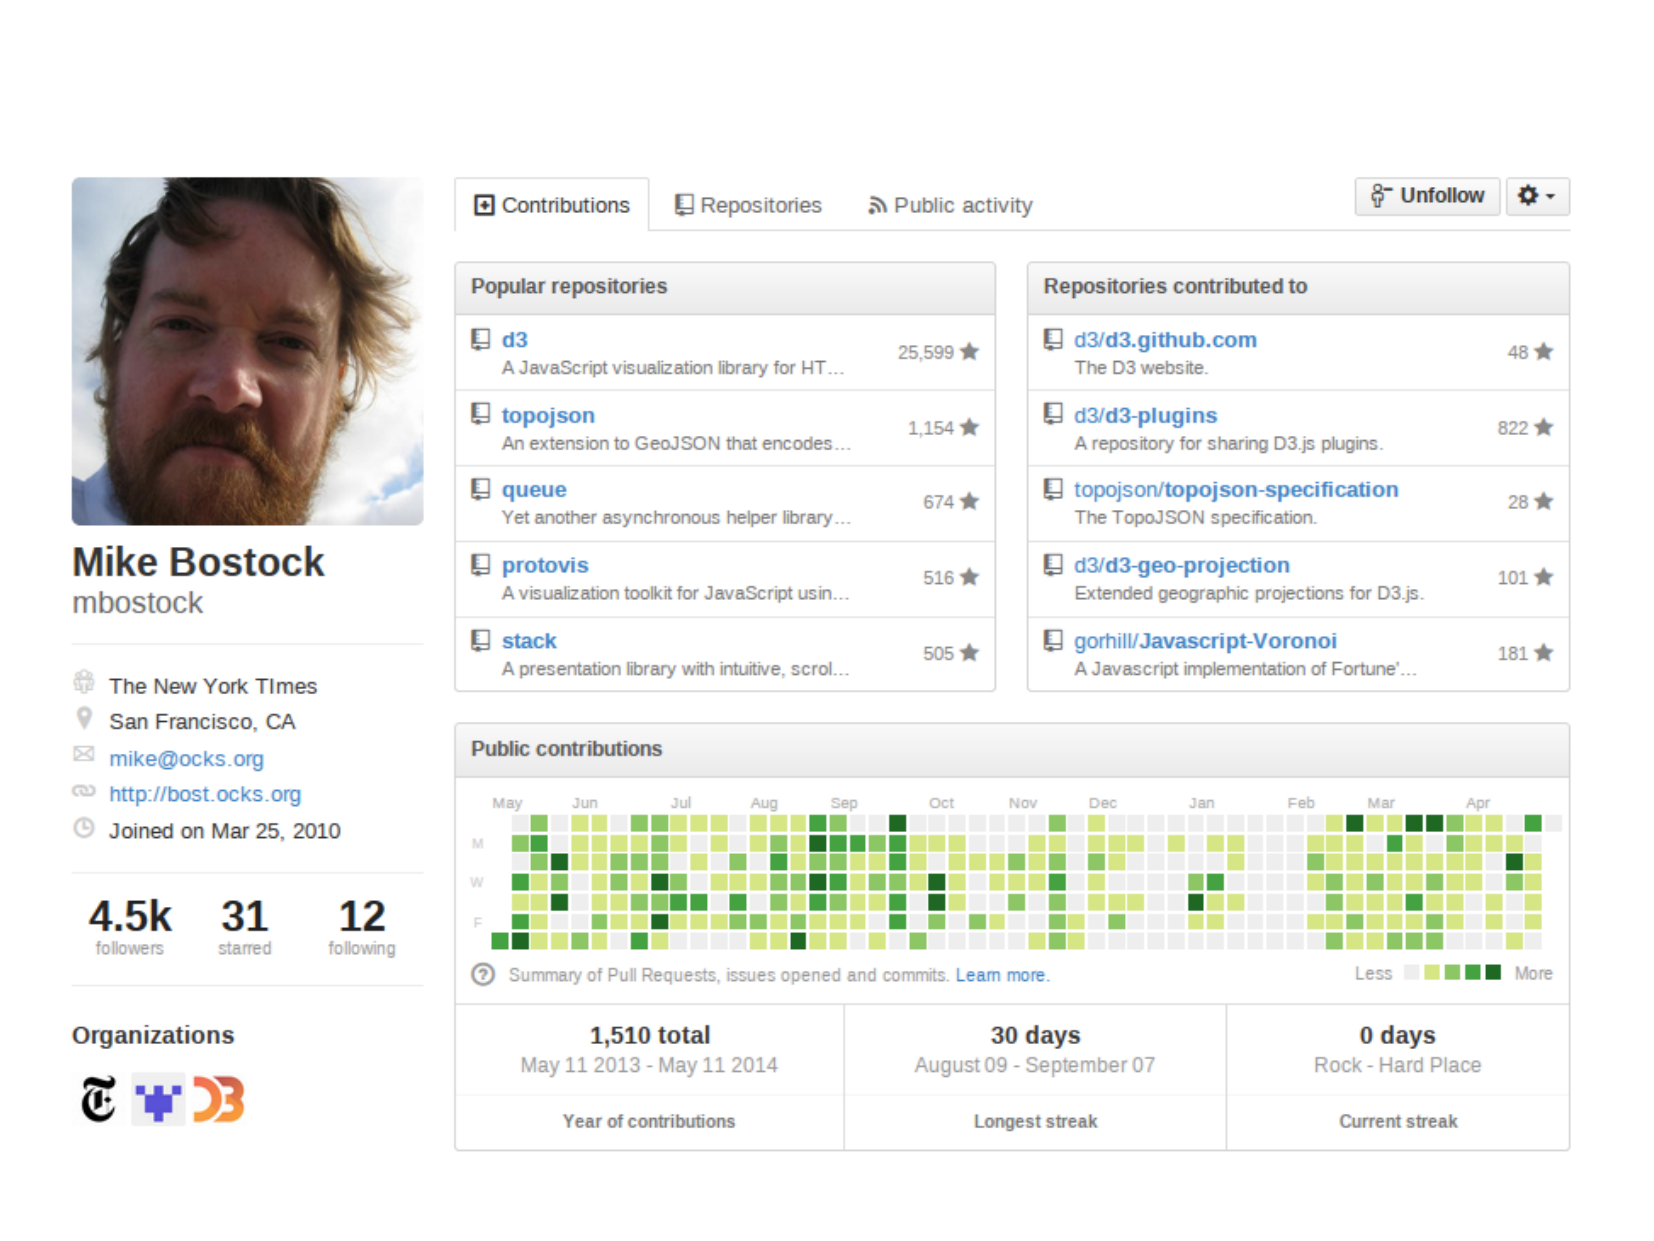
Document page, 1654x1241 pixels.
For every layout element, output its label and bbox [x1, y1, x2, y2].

picture [62, 149, 1576, 1156]
